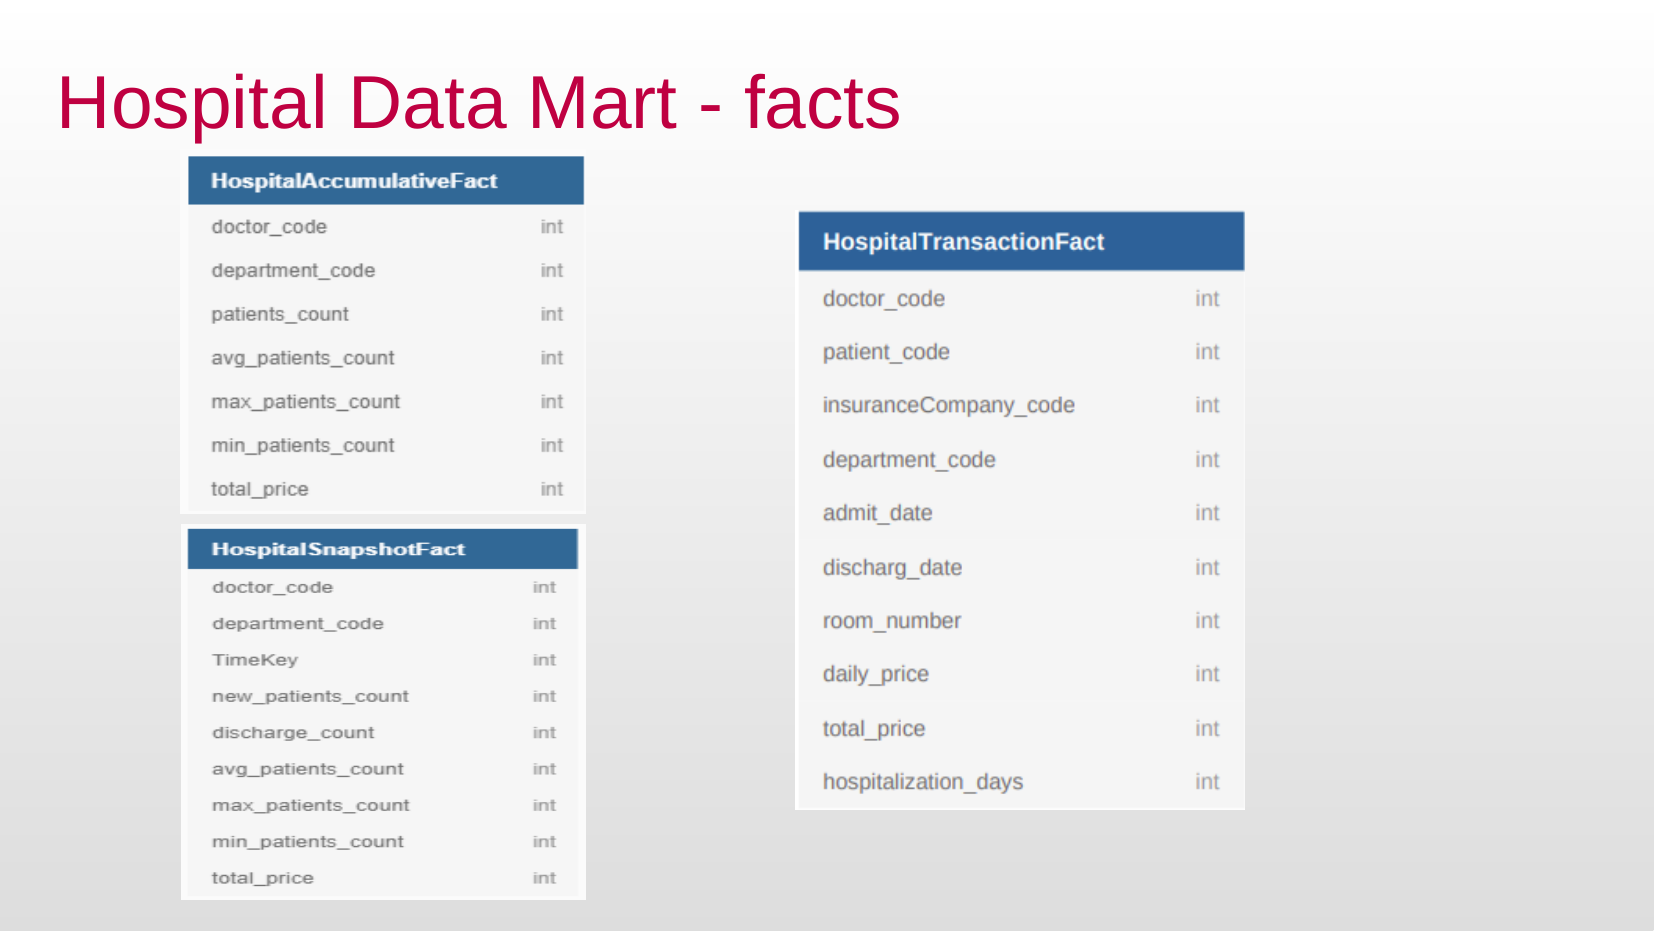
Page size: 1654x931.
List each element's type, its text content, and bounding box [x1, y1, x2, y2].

picture [795, 210, 1245, 810]
picture [181, 524, 586, 901]
picture [180, 149, 586, 514]
title Hospital Data Mart - facts [56, 24, 1546, 181]
